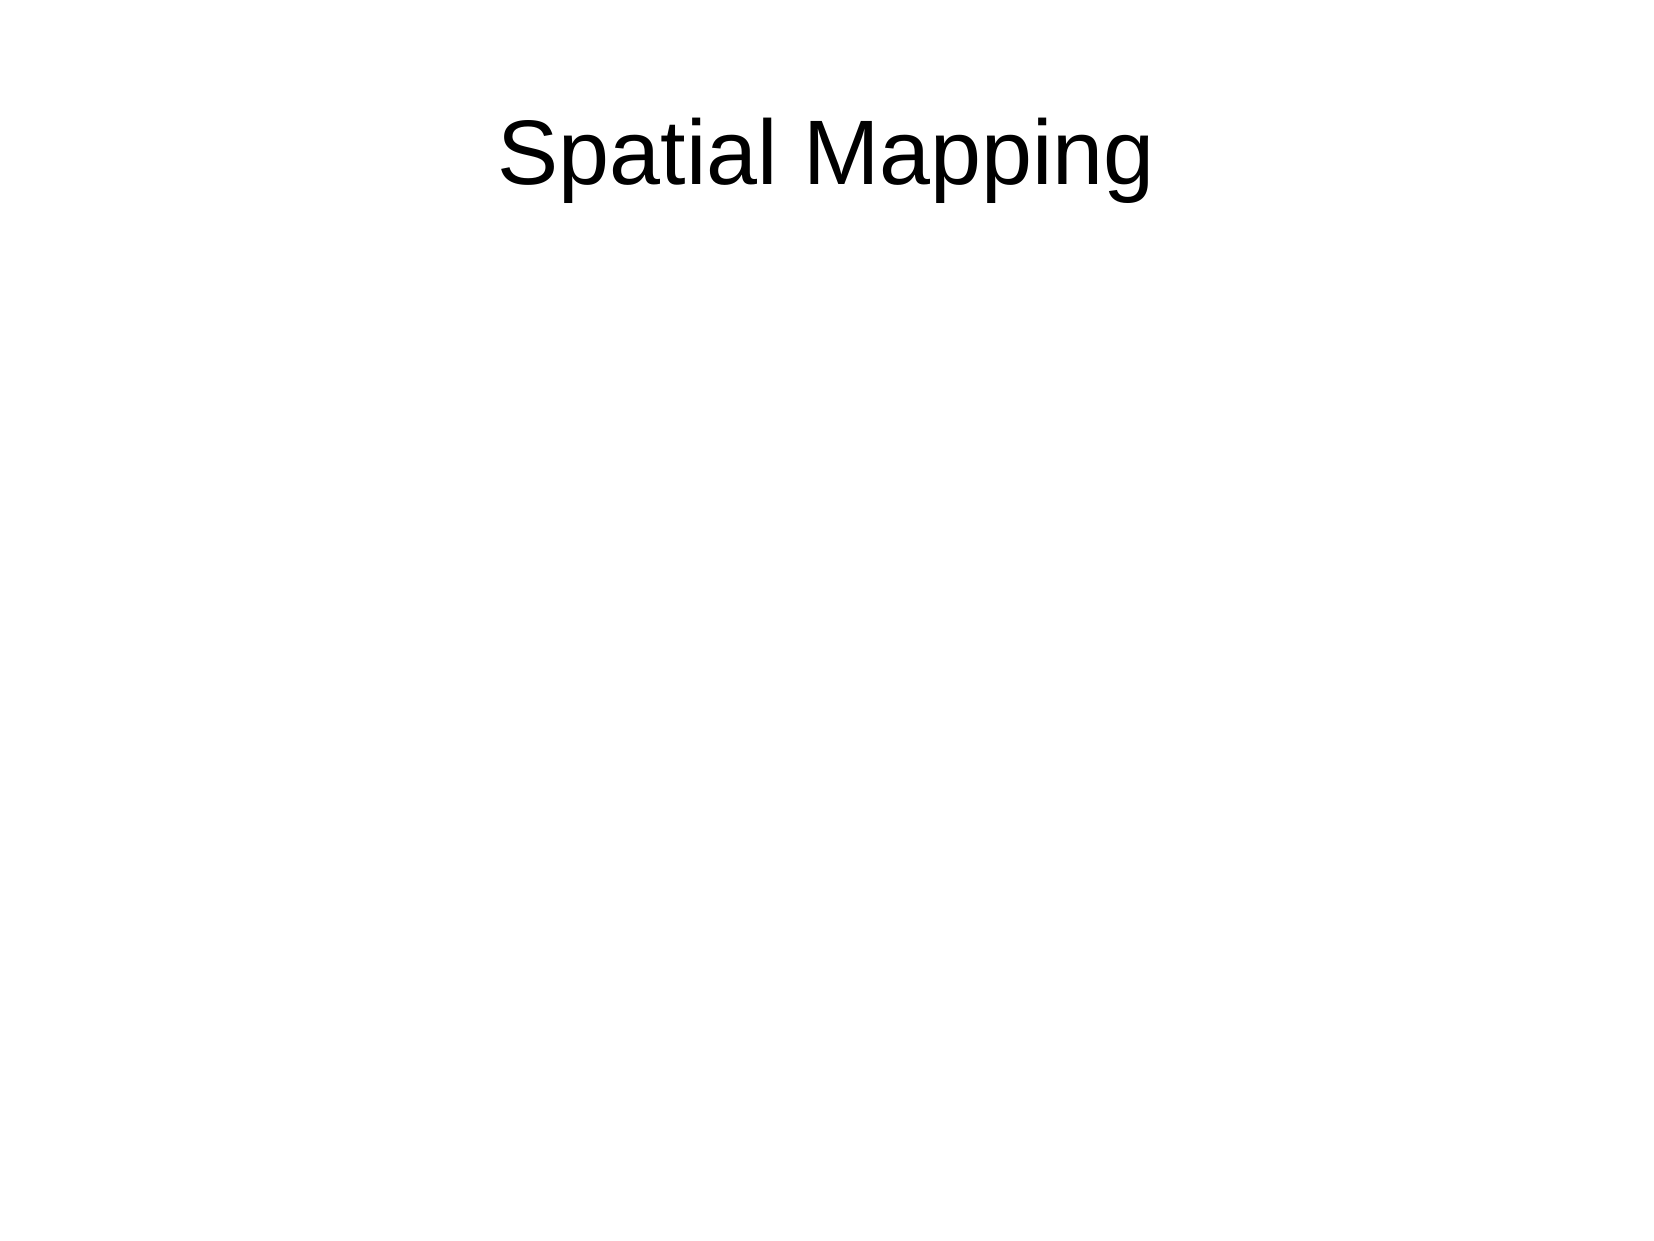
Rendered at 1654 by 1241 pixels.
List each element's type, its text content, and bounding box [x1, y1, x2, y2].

title Spatial Mapping [82, 49, 1571, 257]
